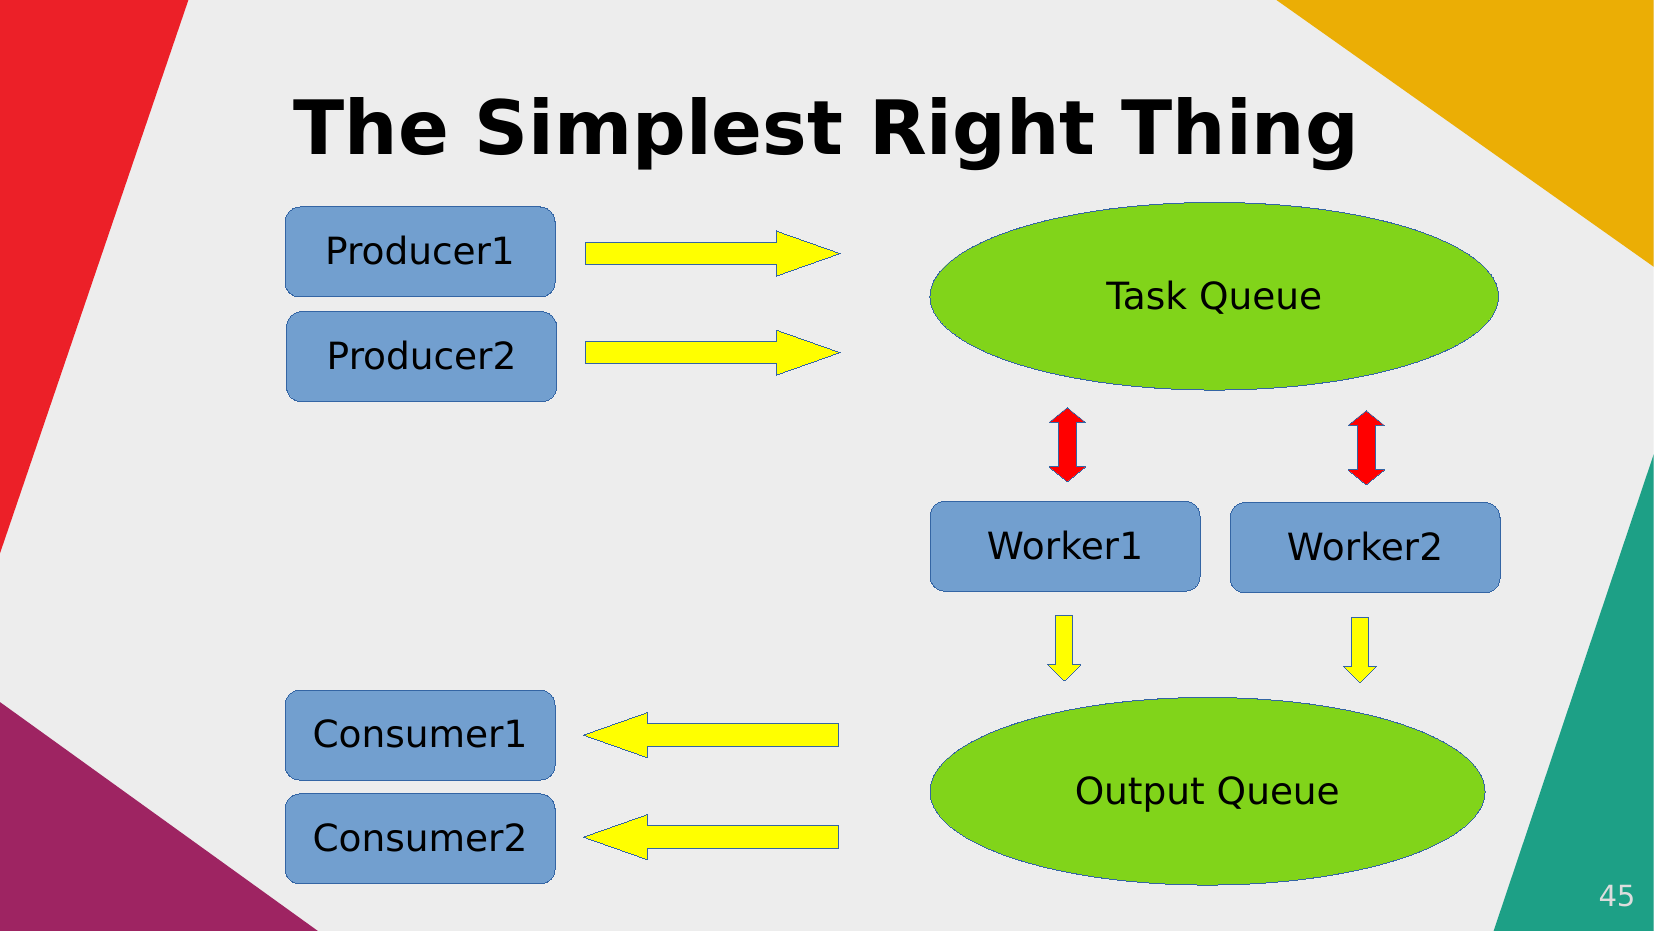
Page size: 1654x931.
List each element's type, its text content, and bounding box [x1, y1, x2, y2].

text_box [583, 814, 839, 860]
text_box [583, 712, 839, 758]
text_box Producer1 [285, 206, 556, 297]
text_box [1348, 410, 1385, 485]
text_box Producer2 [286, 311, 557, 402]
text_box [1047, 615, 1081, 681]
text_box Task Queue [929, 202, 1499, 391]
text_box Output Queue [930, 697, 1486, 886]
text_box [585, 230, 841, 277]
text_box [585, 330, 841, 376]
text_box Consumer2 [285, 793, 556, 884]
text_box [1343, 617, 1377, 683]
text_box Consumer1 [285, 690, 556, 781]
text_box [1049, 407, 1086, 482]
text_box Worker1 [930, 501, 1201, 592]
title The Simplest Right Thing [114, 54, 1539, 203]
text_box Worker2 [1230, 502, 1501, 593]
